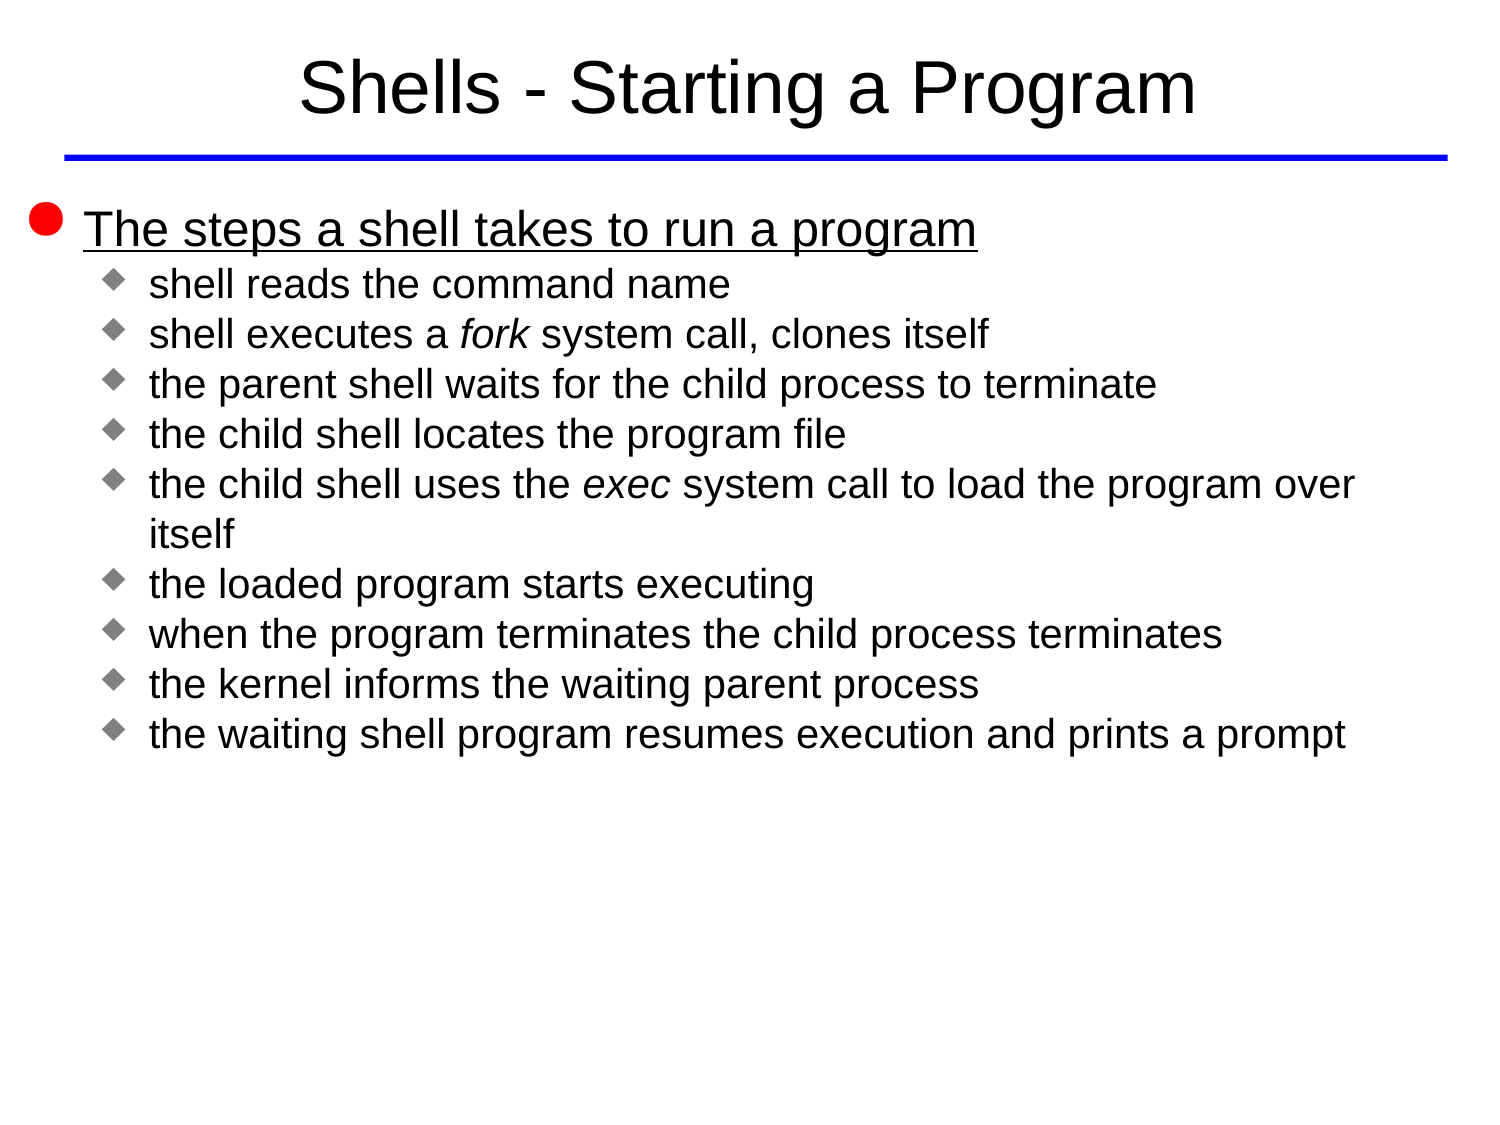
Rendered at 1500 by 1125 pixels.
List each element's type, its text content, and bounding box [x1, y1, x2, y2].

title Shells - Starting a Program [115, 21, 1382, 147]
list The steps a shell takes to run a program shell reads the command name shell executes a fork system call, clones itself the parent shell waits for the child process to terminate the child shell locates the program file the child shell uses the exec system call to load the program over itself the loaded program starts executing when the program terminates the child process terminates the kernel informs the waiting parent process the waiting shell program resumes execution and prints a prompt [11, 189, 1461, 1029]
